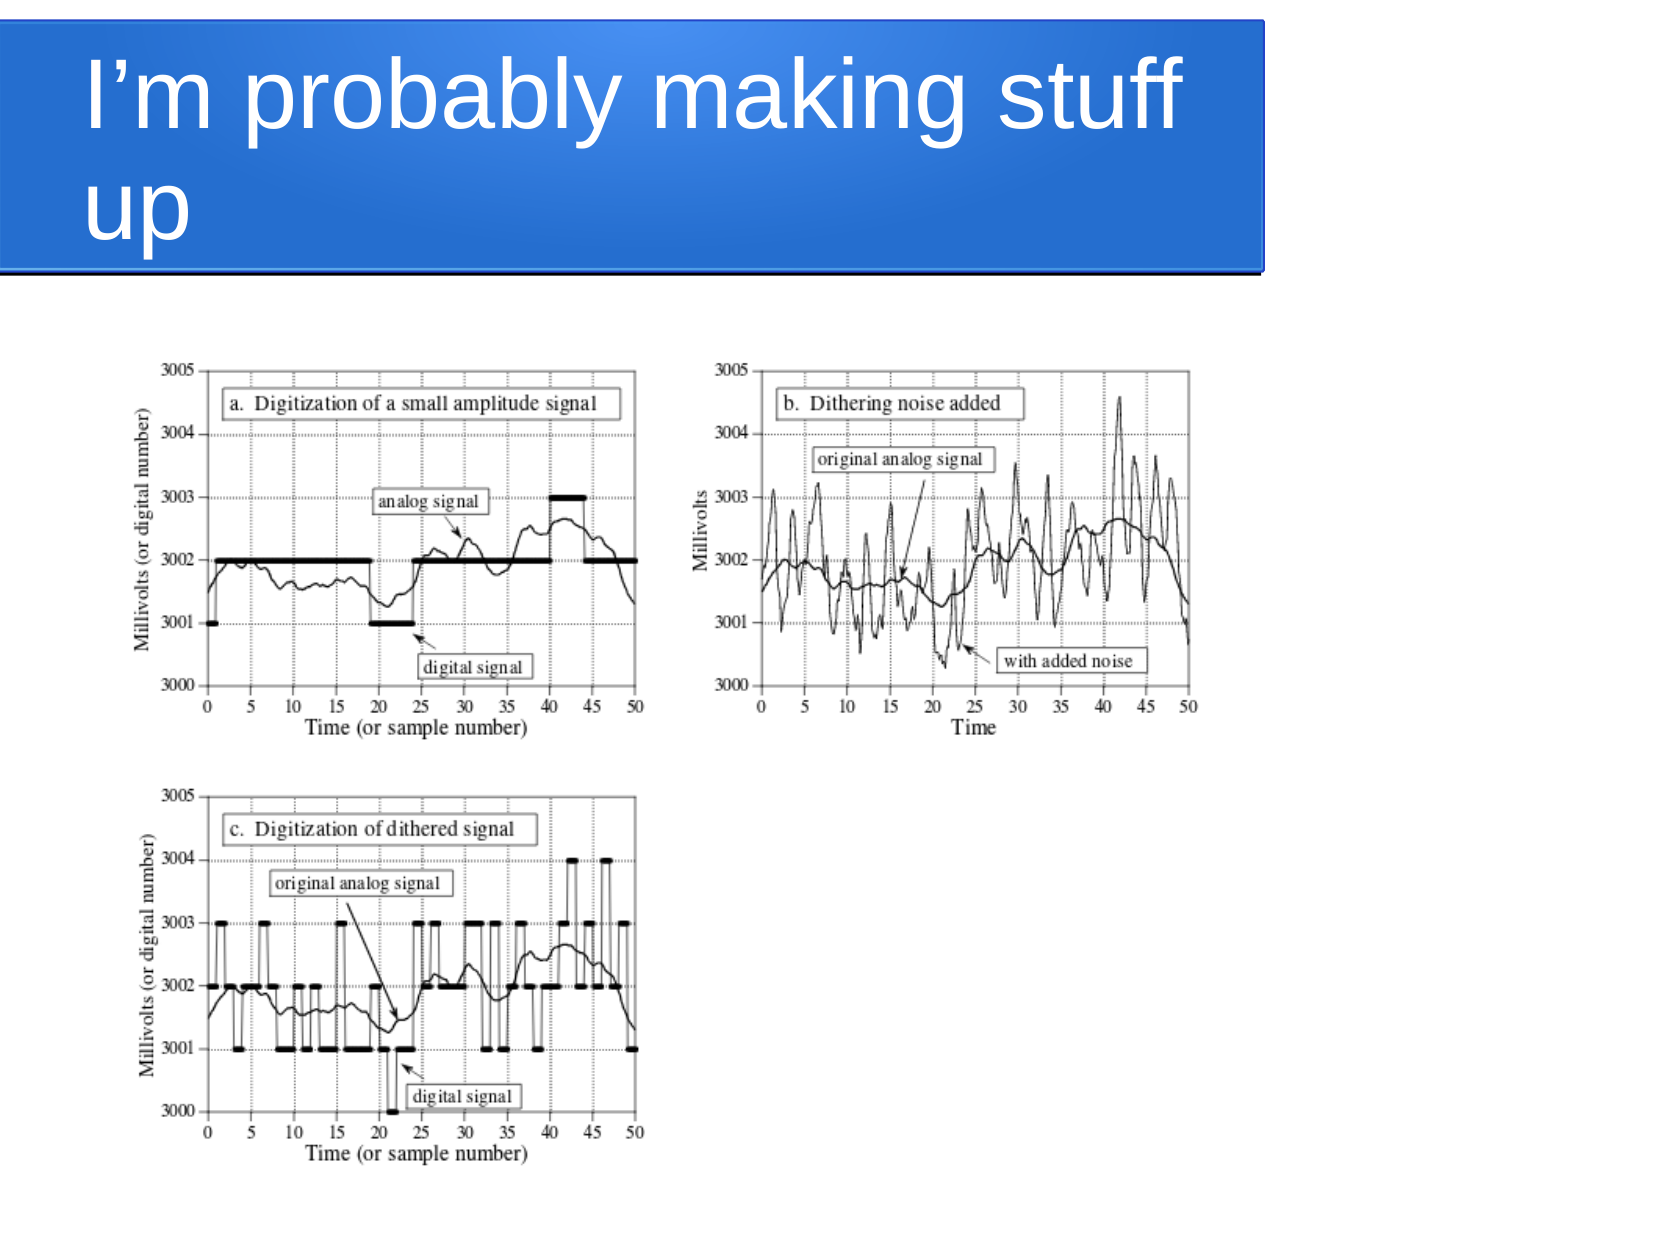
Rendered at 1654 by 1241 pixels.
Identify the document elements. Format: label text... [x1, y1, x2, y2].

picture [105, 764, 659, 1200]
title I’m probably making stuff up [82, 39, 1235, 260]
picture [89, 329, 1261, 749]
